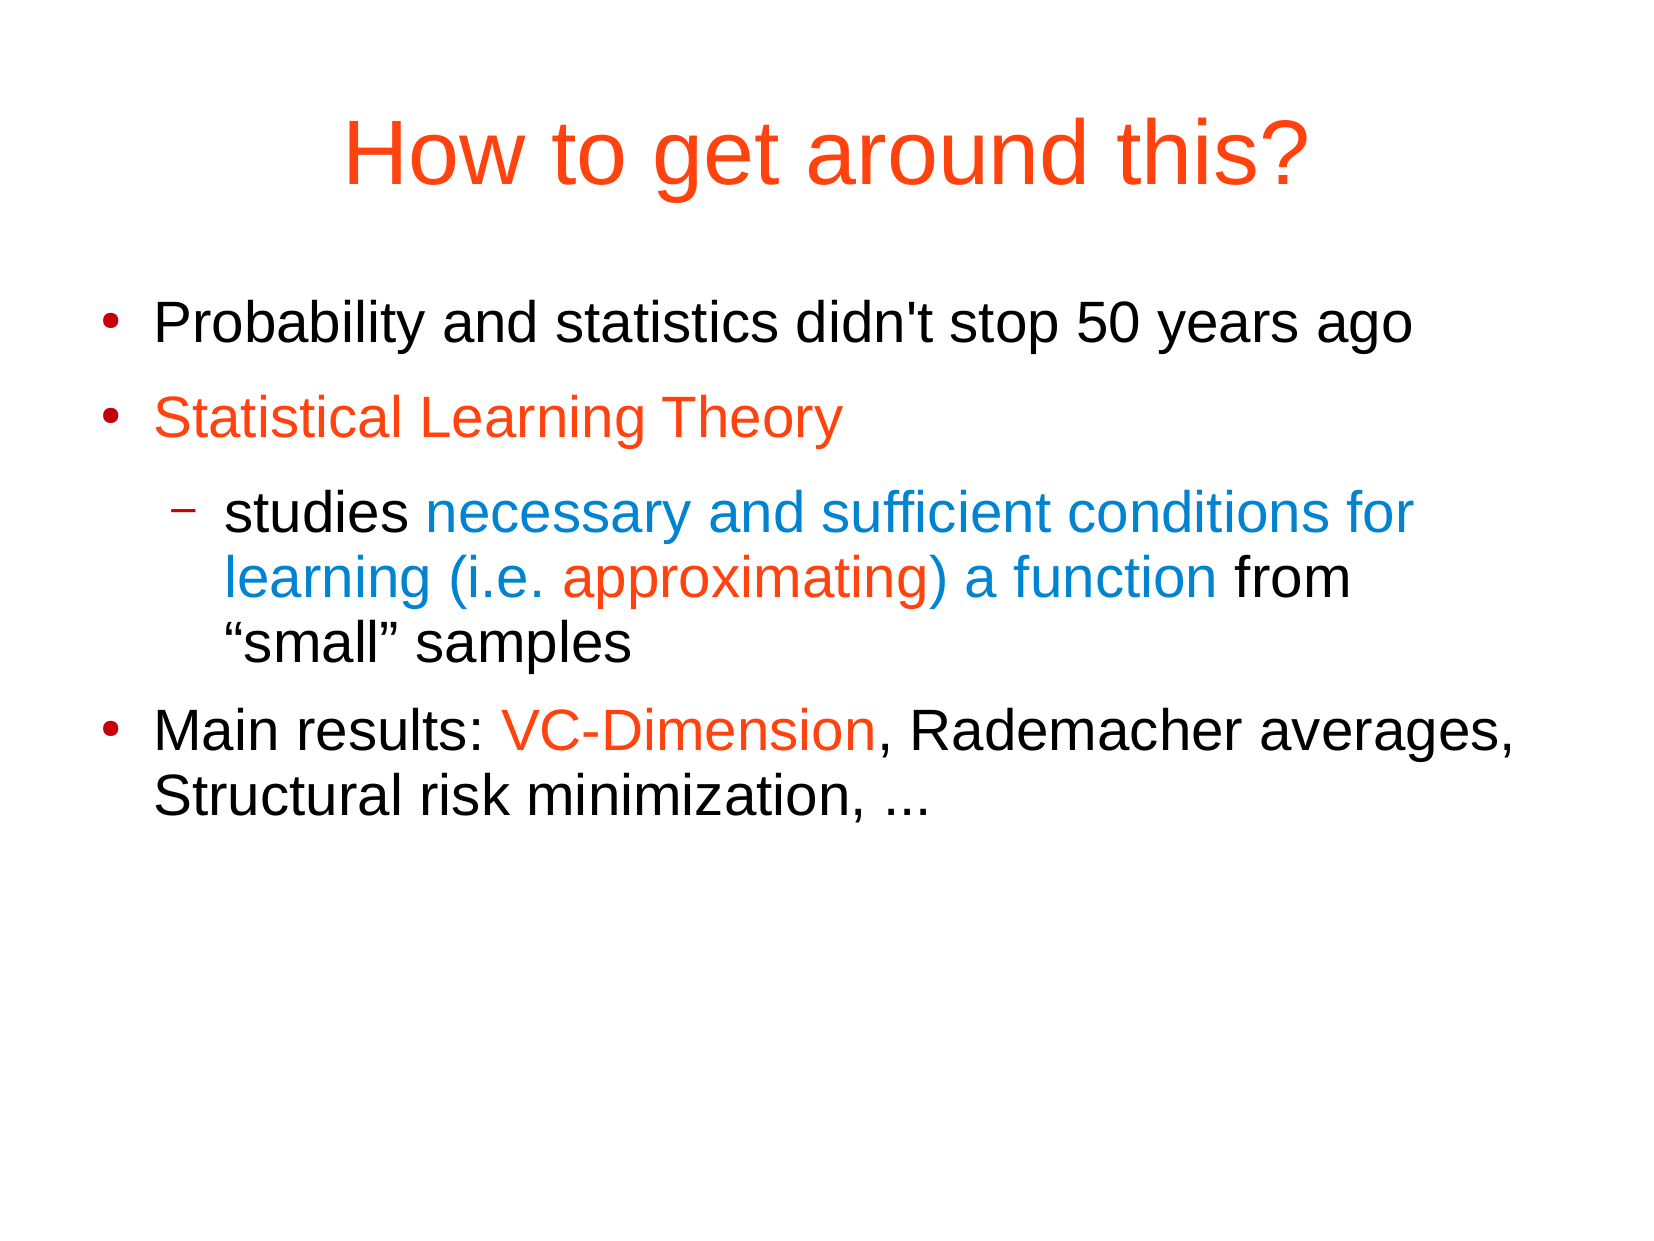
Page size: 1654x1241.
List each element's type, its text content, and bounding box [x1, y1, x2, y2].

title How to get around this? [82, 49, 1571, 257]
list Probability and statistics didn't stop 50 years ago Statistical Learning Theory studies necessary and sufficient conditions for learning (i.e. approximating) a function from “small” samples Main results: VC-Dimension, Rademacher averages, Structural risk minimization, ... [82, 290, 1538, 1201]
